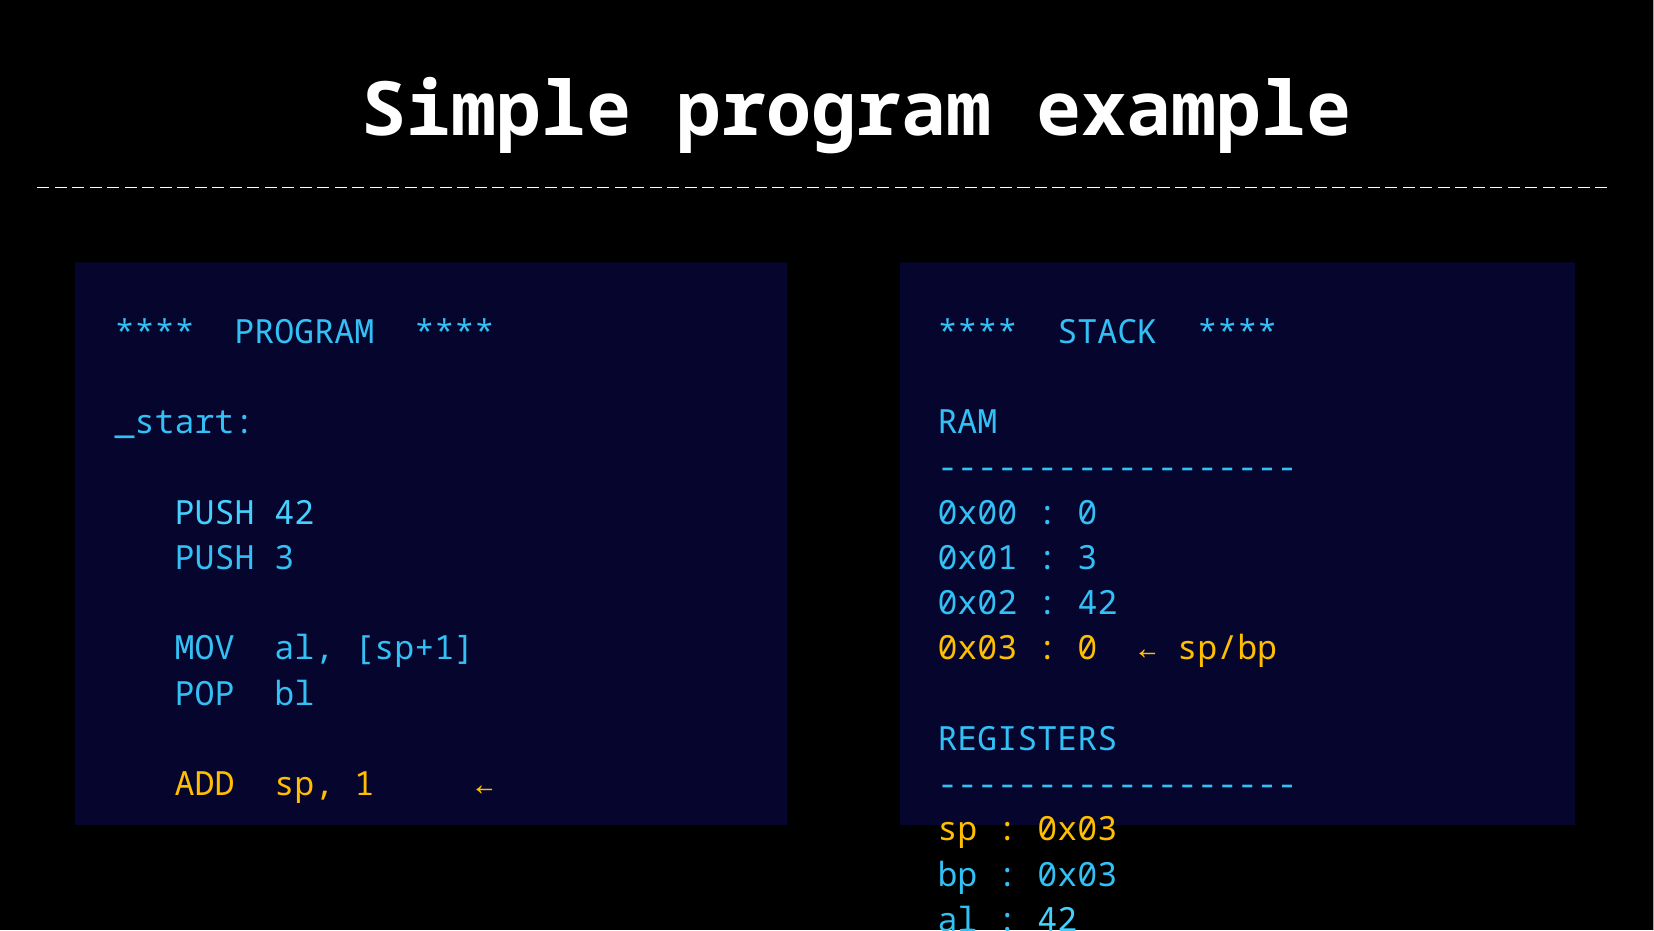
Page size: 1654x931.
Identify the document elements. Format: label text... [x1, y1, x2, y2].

text_box [1042, 819, 1050, 825]
text_box **** STACK **** RAM ------------------ 0x00 : 0 0x01 : 3 0x02 : 42 0x03 : 0 ← sp/bp REGISTERS ------------------ sp : 0x03 bp : 0x03 al : 42 bl : 3 [937, 262, 1538, 802]
text_box [74, 262, 788, 825]
title Simple program example [112, 24, 1601, 188]
text_box [1082, 819, 1090, 825]
text_box [900, 262, 1576, 825]
text_box **** PROGRAM **** _start: PUSH 42 PUSH 3 MOV al, [sp+1] POP bl ADD sp, 1 ← [114, 262, 748, 802]
